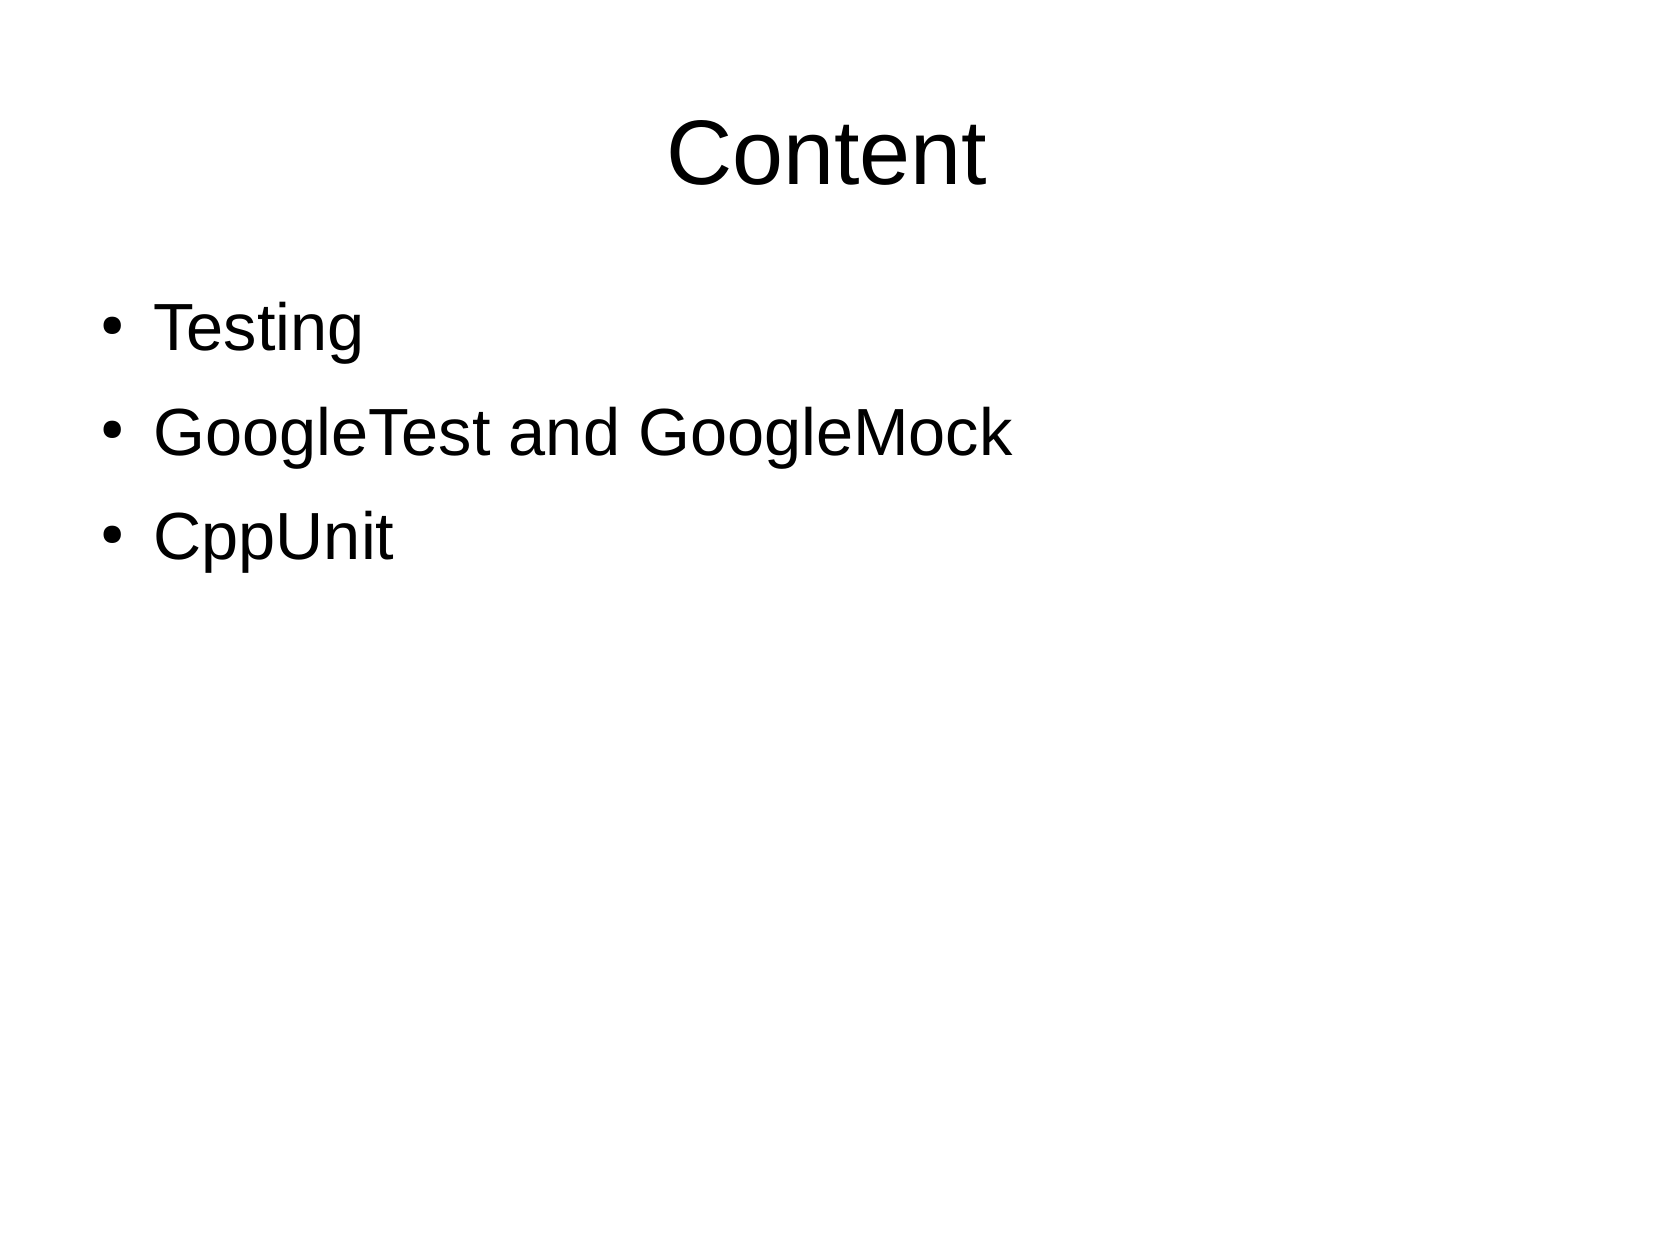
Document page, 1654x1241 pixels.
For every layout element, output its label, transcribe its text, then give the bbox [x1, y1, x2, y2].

title Content [82, 49, 1571, 257]
list Testing GoogleTest and GoogleMock CppUnit [82, 290, 1571, 1010]
